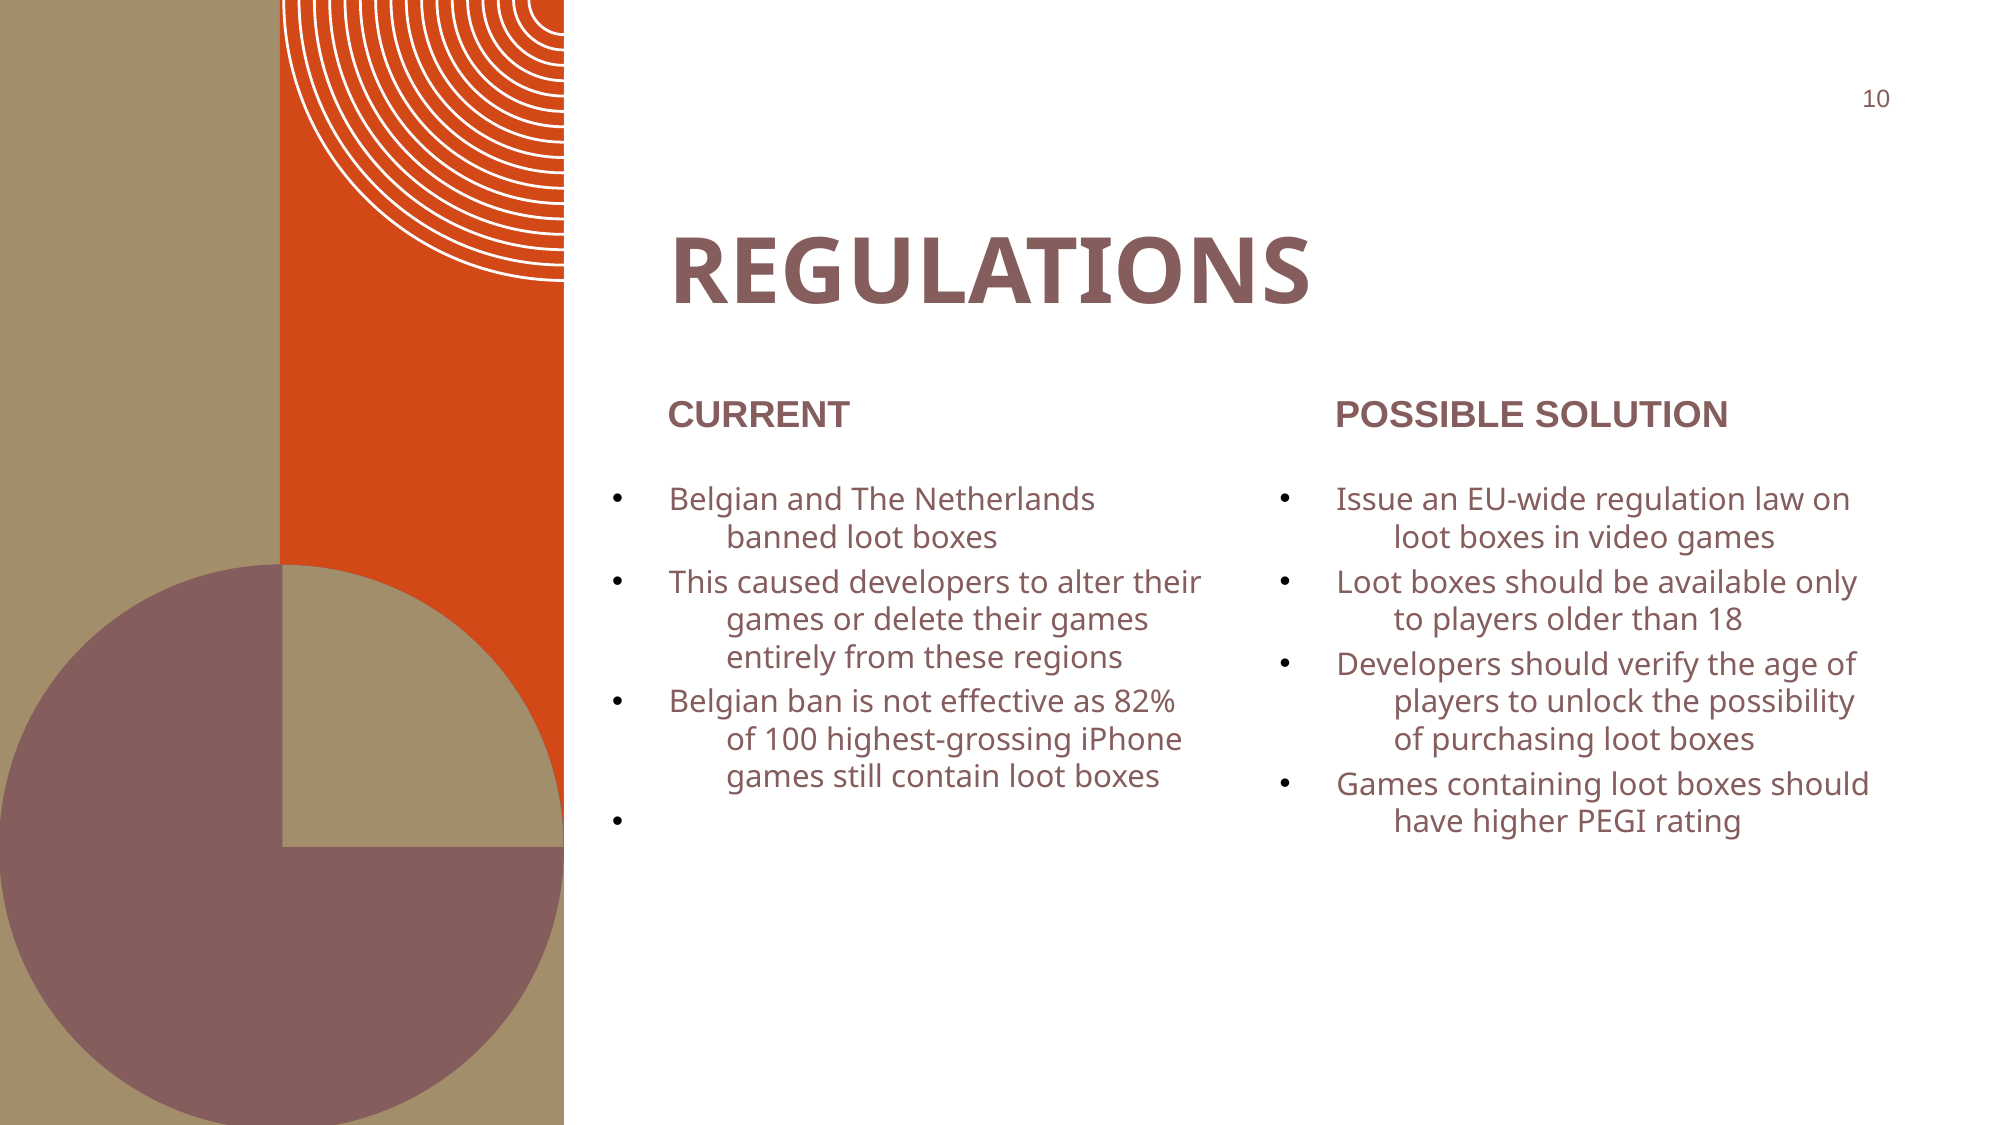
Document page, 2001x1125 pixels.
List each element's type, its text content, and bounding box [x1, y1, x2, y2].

title REGULATIONS [653, 203, 1994, 330]
list POSSIBLE SOLUTION [1320, 382, 1947, 450]
list Issue an EU-wide regulation law on loot boxes in video games Loot boxes should be available only to players older than 18 Developers should verify the age of players to unlock the possibility of purchasing loot boxes Games containing loot boxes should have higher PEGI rating [1271, 472, 1886, 1077]
text_box [1795, 75, 1958, 121]
list CURRENT [652, 382, 1280, 450]
list Belgian and The Netherlands banned loot boxes This caused developers to alter their games or delete their games entirely from these regions Belgian ban is not effective as 82% of 100 highest-grossing iPhone games still contain loot boxes [604, 472, 1219, 1077]
